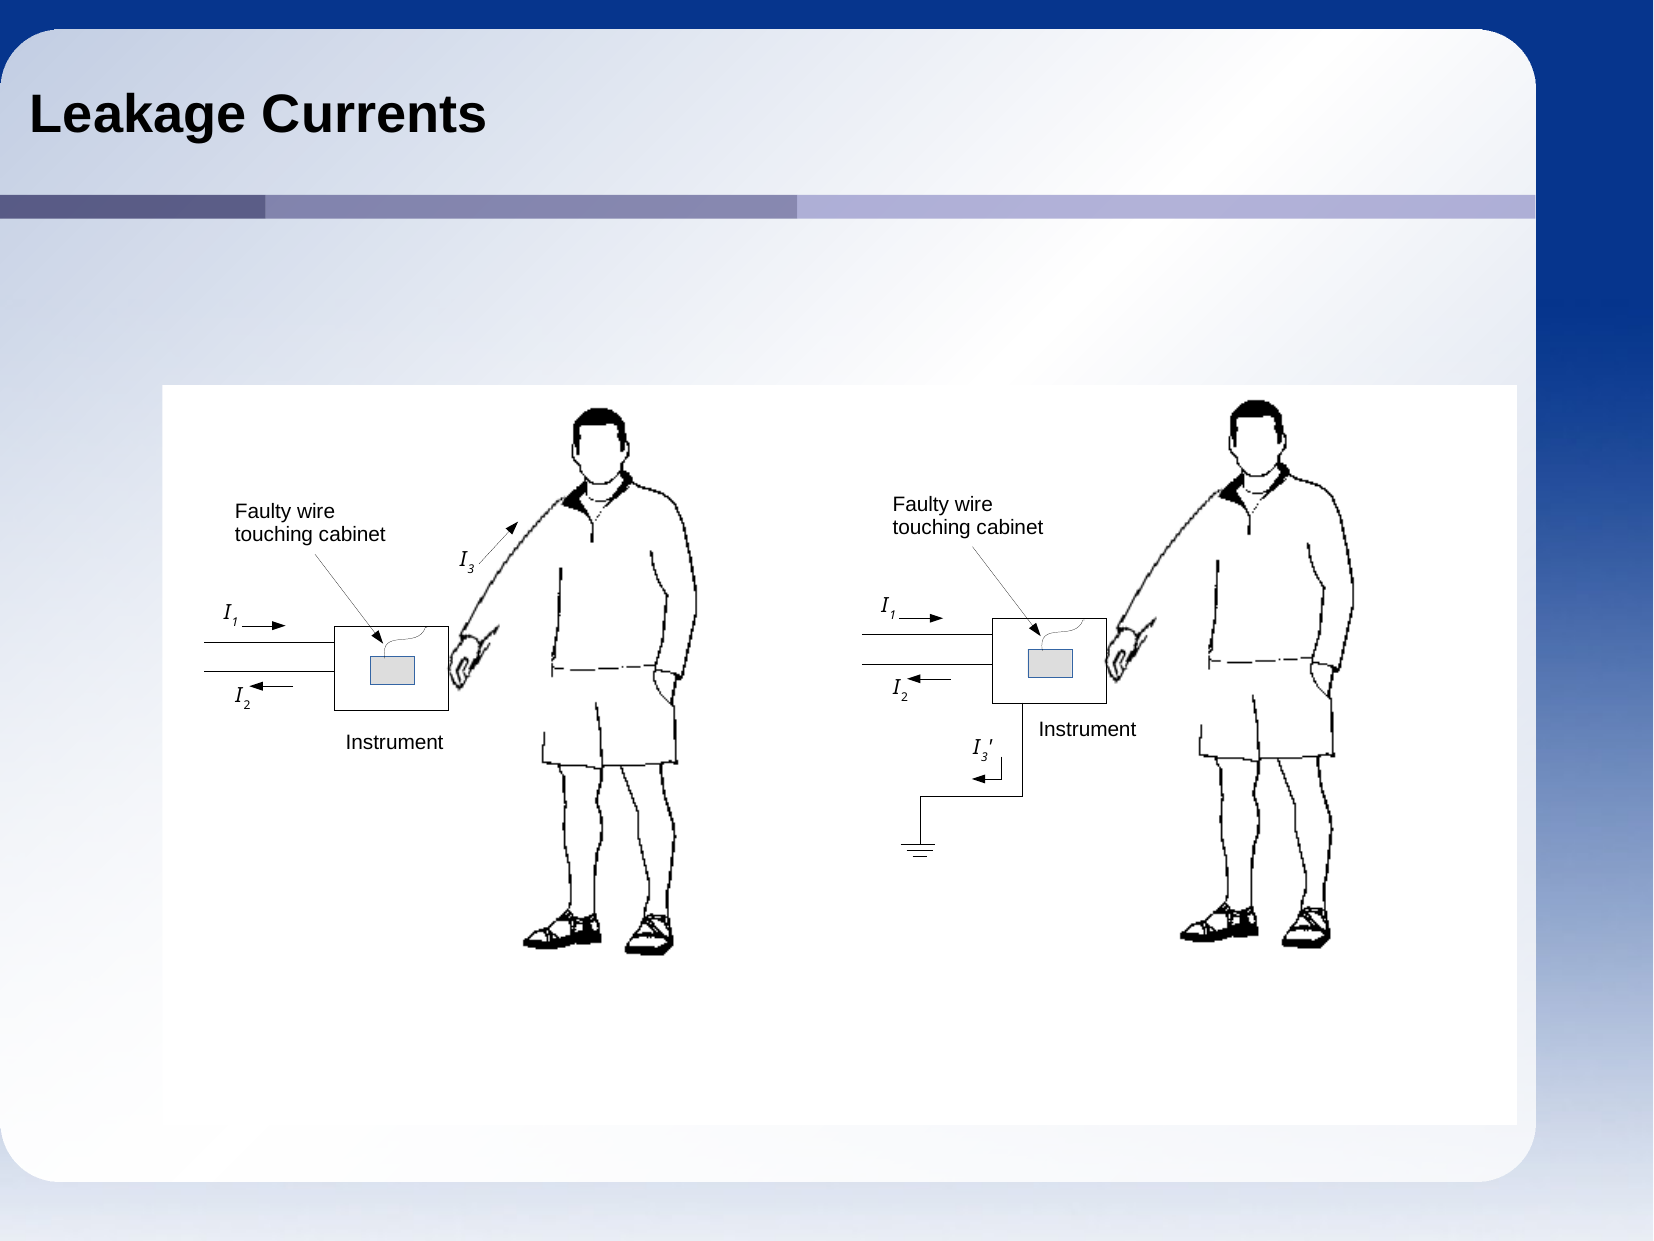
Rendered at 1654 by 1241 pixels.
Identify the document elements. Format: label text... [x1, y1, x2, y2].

picture [0, 0, 1654, 1241]
chart [162, 384, 1518, 1126]
title Leakage Currents [29, 49, 1506, 178]
